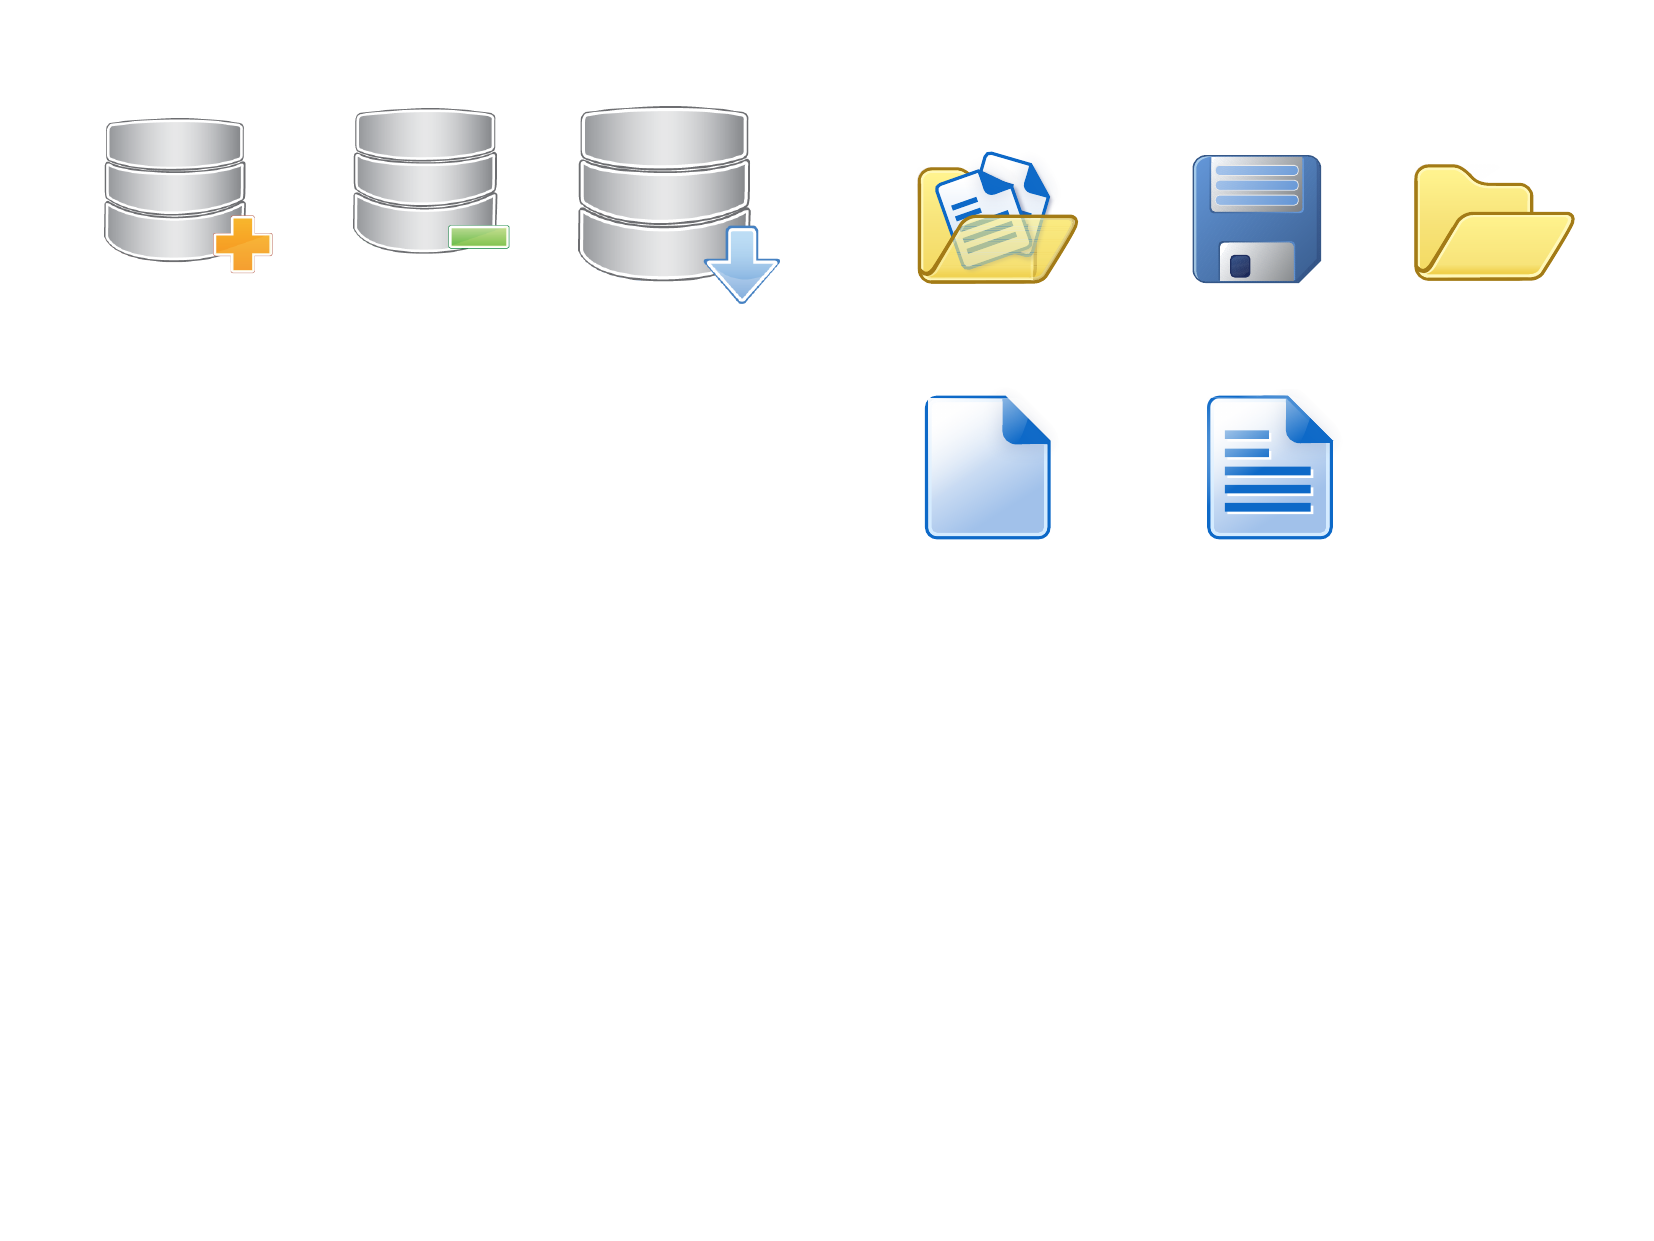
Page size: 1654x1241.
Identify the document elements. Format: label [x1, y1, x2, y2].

picture [104, 118, 283, 284]
picture [578, 106, 780, 304]
picture [909, 129, 1087, 307]
picture [1168, 128, 1347, 308]
picture [1189, 389, 1347, 547]
picture [1404, 133, 1584, 312]
picture [897, 377, 1075, 555]
picture [353, 108, 520, 260]
